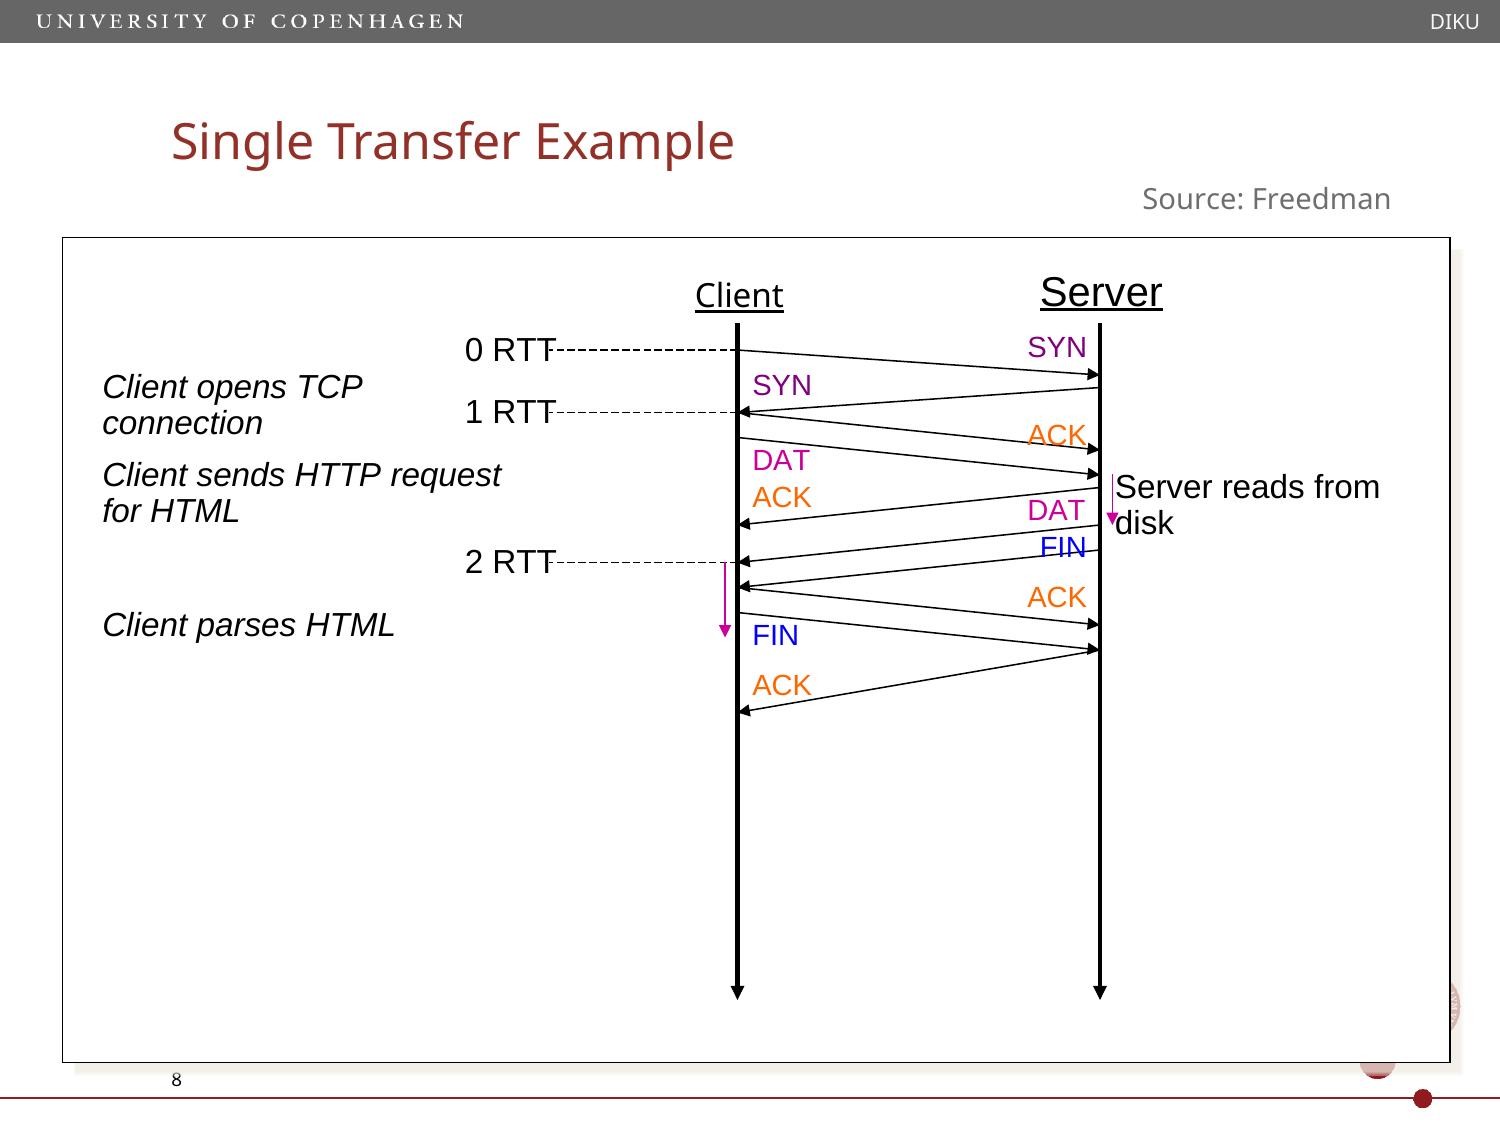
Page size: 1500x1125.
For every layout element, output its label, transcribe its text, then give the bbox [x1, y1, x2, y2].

text_box Client parses HTML [87, 600, 538, 663]
text_box Client sends HTTP request for HTML [87, 450, 538, 513]
text_box DAT [1012, 487, 1099, 538]
text_box Server [1024, 262, 1188, 325]
text_box Client [679, 266, 816, 322]
text_box ACK [758, 490, 765, 499]
text_box ACK [1012, 412, 1113, 463]
text_box [62, 237, 1450, 1063]
text_box DAT [737, 437, 838, 488]
text_box <number> [171, 1067, 522, 1092]
text_box ACK [1012, 575, 1113, 625]
text_box 0 RTT [450, 324, 613, 387]
text_box SYN [1012, 324, 1113, 375]
text_box FIN [737, 612, 838, 662]
text_box SYN [737, 362, 838, 413]
text_box ACK [737, 488, 838, 525]
text_box ACK [797, 488, 805, 497]
picture [0, 910, 1500, 1122]
text_box FIN [1024, 524, 1125, 575]
text_box Server reads from disk [1099, 462, 1438, 526]
text_box Client opens TCP connection [87, 362, 538, 425]
text_box Source: Freedman [1127, 172, 1447, 223]
text_box ACK [737, 662, 838, 713]
title Single Transfer Example [171, 75, 1329, 171]
text_box 2 RTT [450, 537, 613, 601]
text_box 1 RTT [450, 387, 613, 451]
text_box DIKU [469, 0, 1495, 43]
